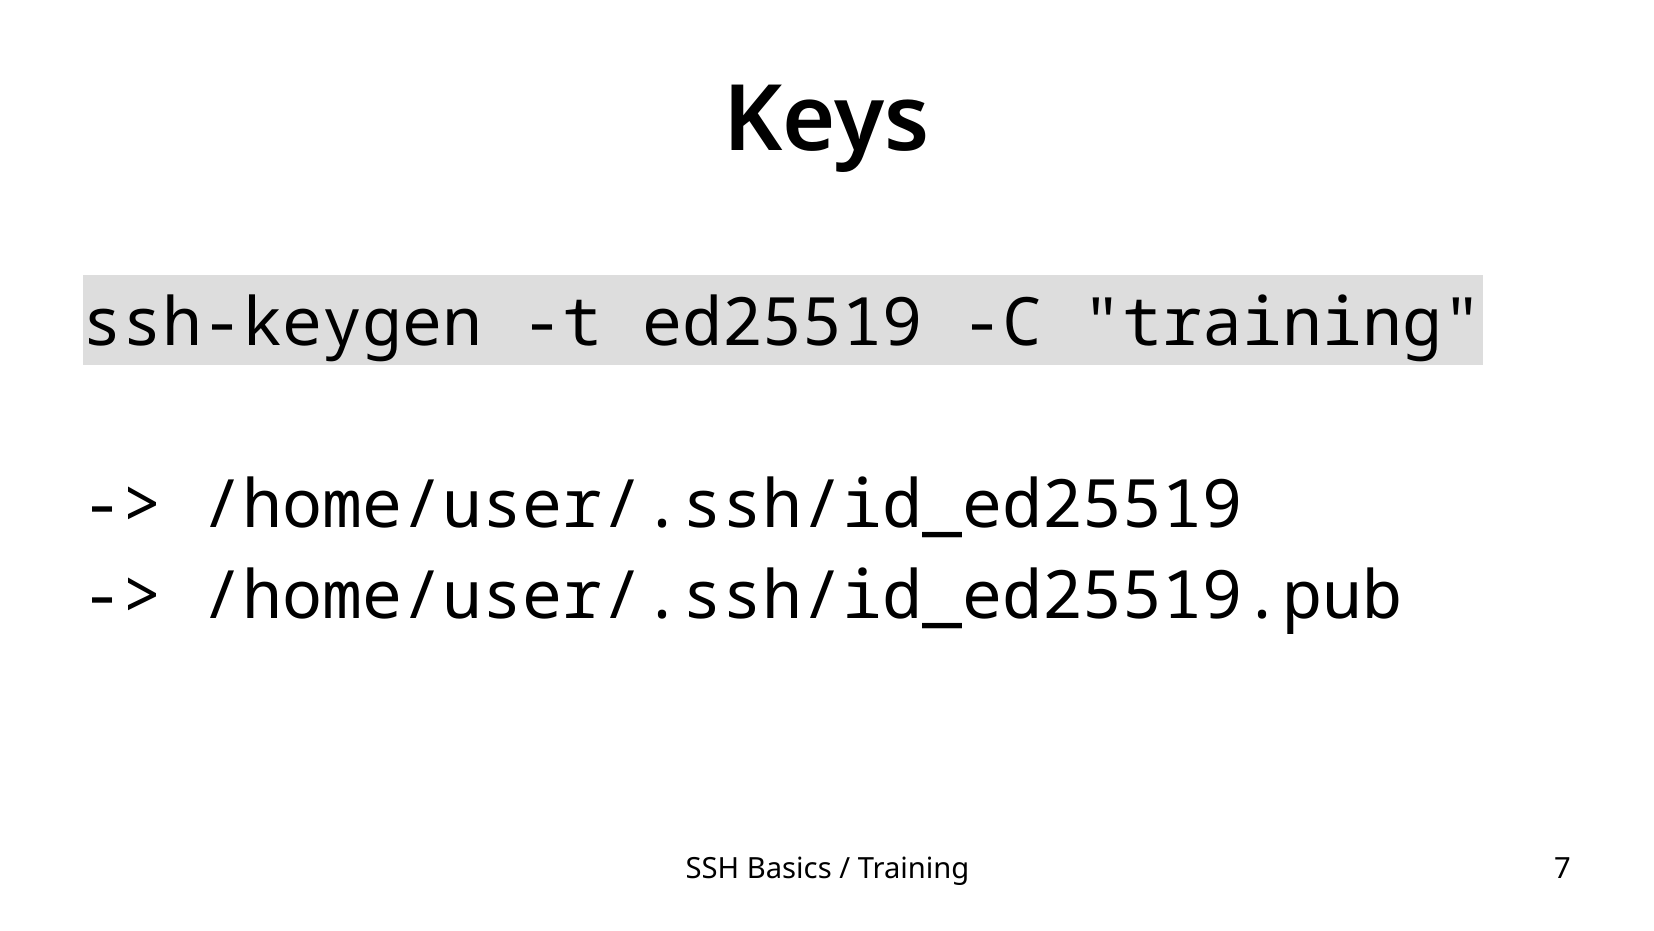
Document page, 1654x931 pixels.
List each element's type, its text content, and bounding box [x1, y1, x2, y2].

subtitle ssh-keygen -t ed25519 -C "training" -> /home/user/.ssh/id_ed25519 -> /home/user/.ssh/id_ed25519.pub [82, 274, 1571, 657]
title Keys [82, 37, 1571, 193]
